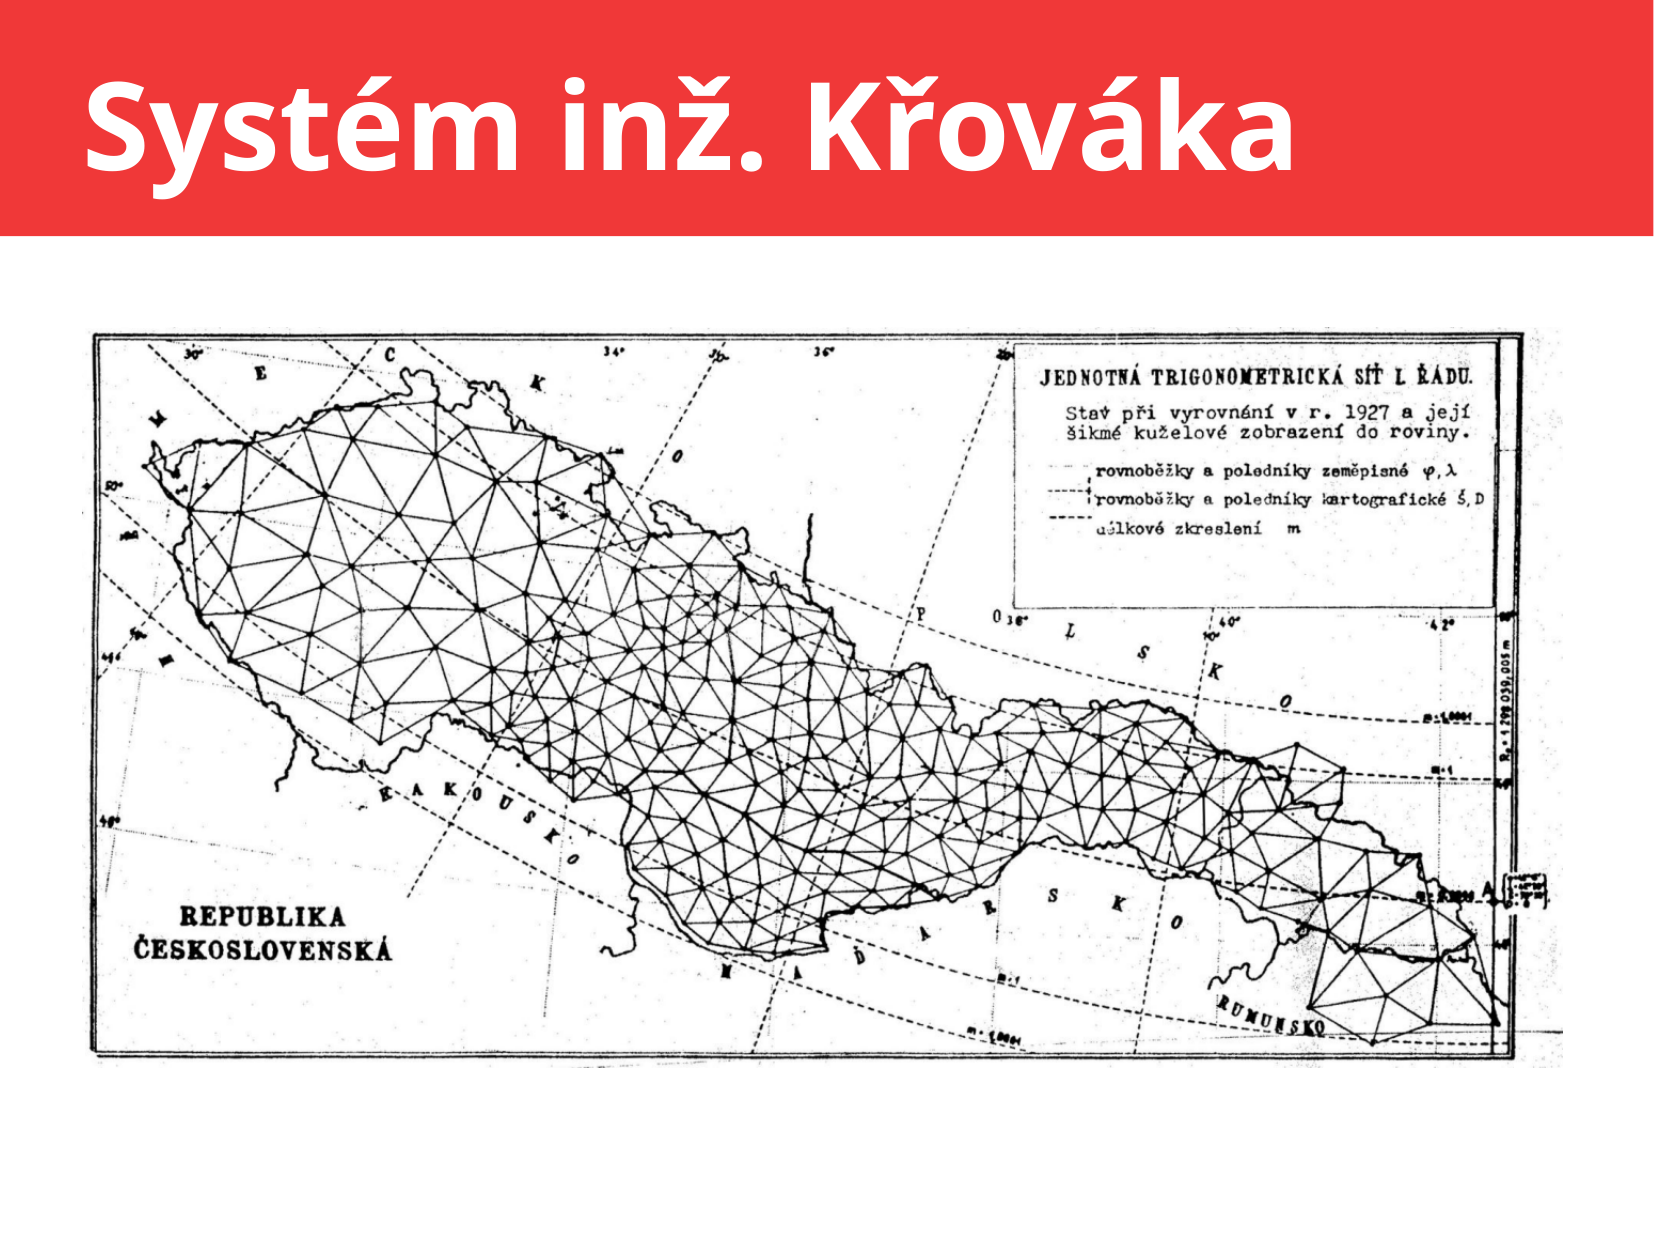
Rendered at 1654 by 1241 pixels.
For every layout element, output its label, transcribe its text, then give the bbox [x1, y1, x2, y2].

title Systém inž. Křováka [82, 19, 1571, 227]
picture [82, 327, 1563, 1068]
